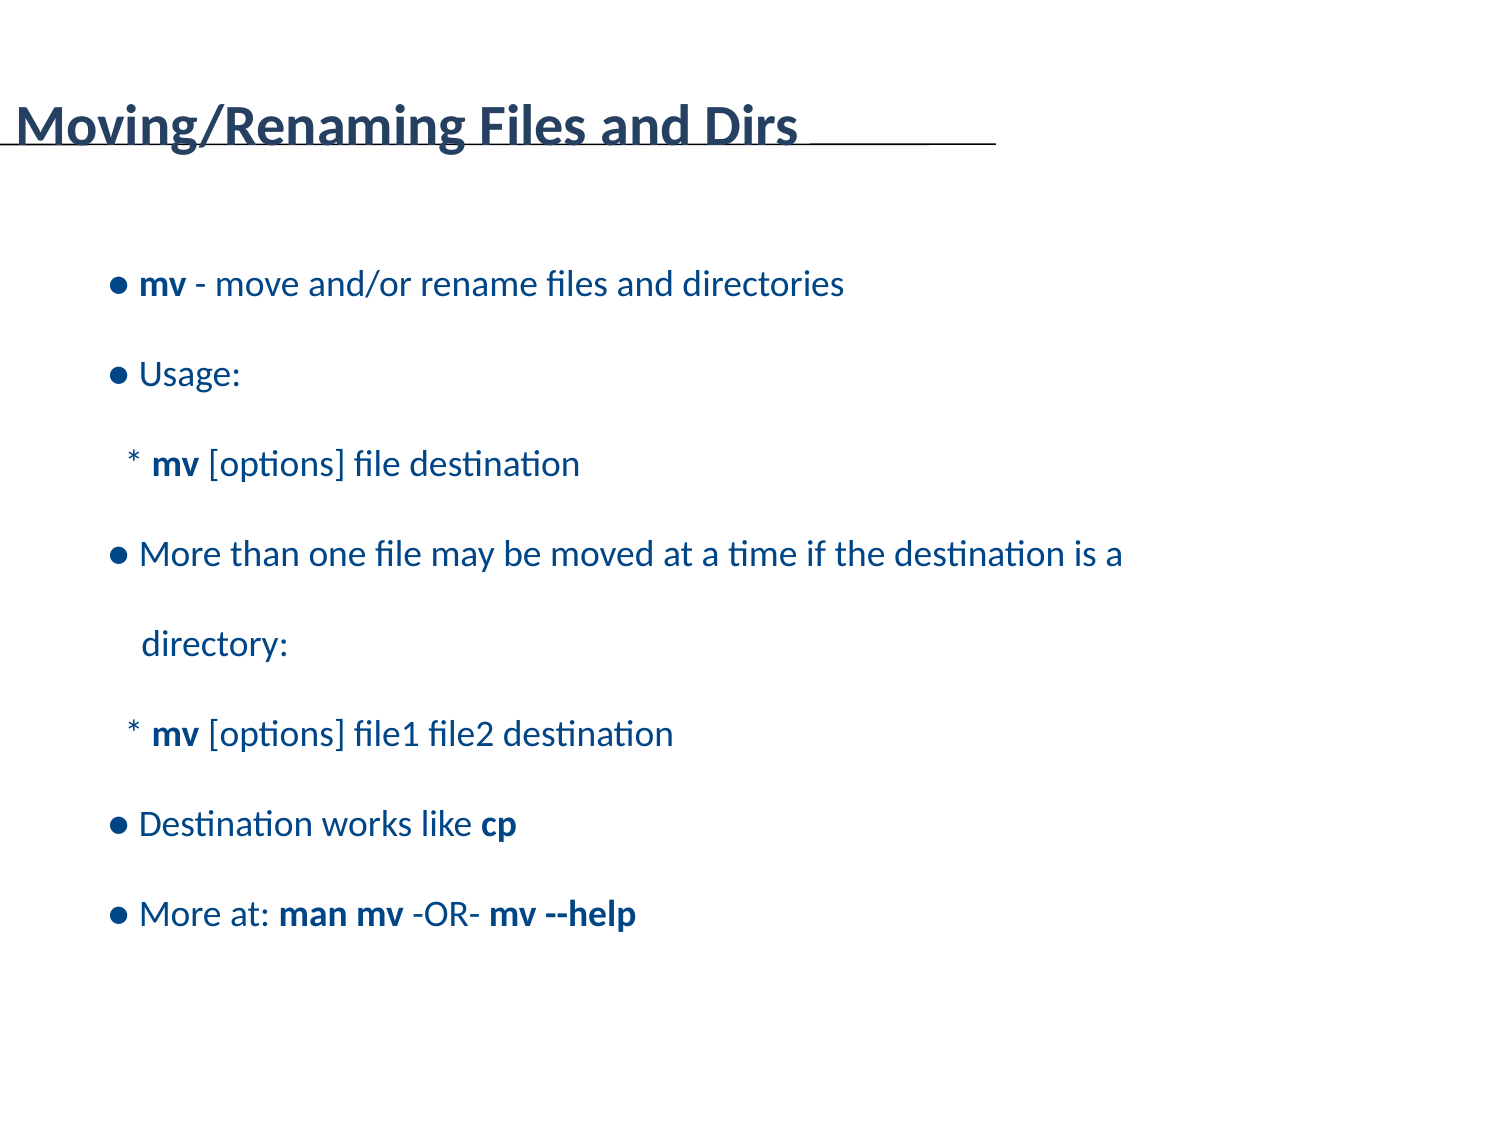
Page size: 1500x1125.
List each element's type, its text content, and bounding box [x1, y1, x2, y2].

text_box ● mv - move and/or rename files and directories ● Usage: * mv [options] file destination ● More than one file may be moved at a time if the destination is a directory: * mv [options] file1 file2 destination ● Destination works like cp ● More at: man mv -OR- mv --help [92, 206, 1413, 942]
text_box Moving/Renaming Files and Dirs [0, 79, 1141, 165]
